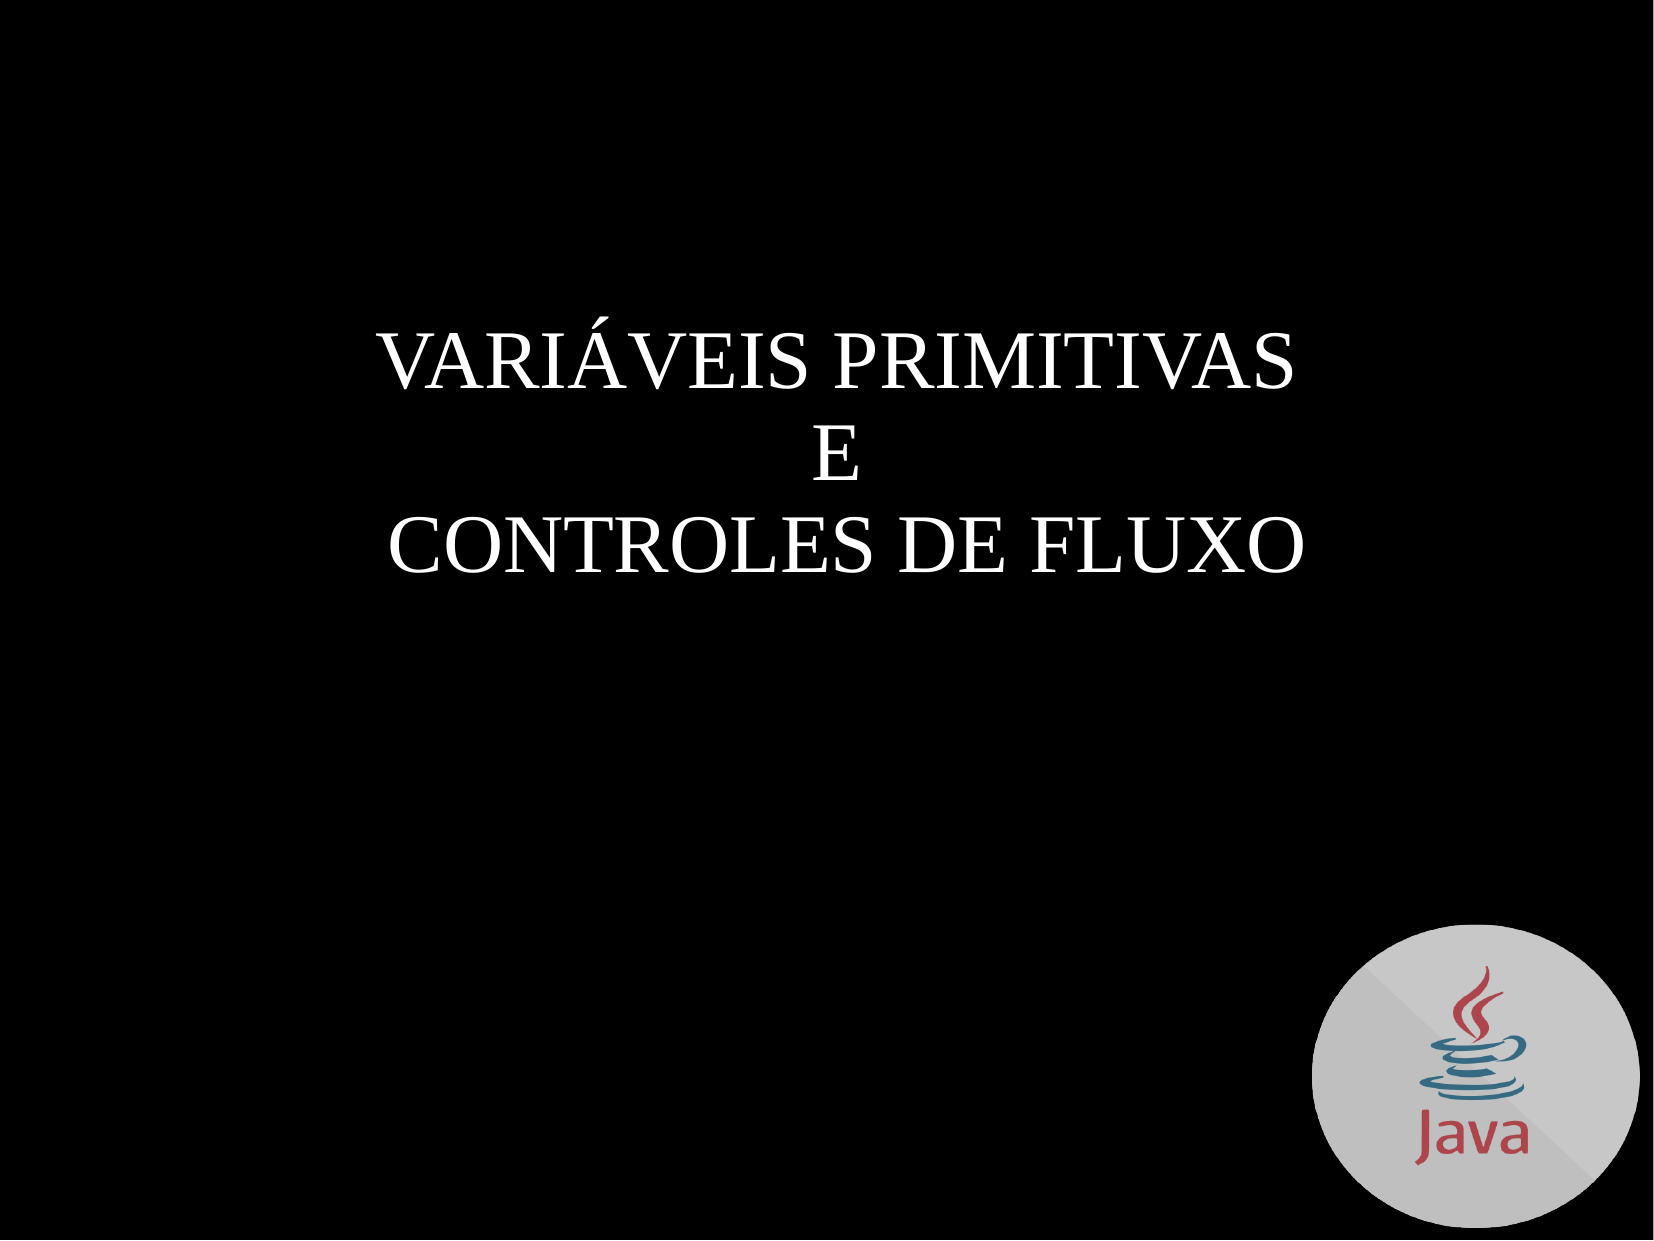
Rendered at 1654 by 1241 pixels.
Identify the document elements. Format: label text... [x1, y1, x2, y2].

text_box VARIÁVEIS PRIMITIVAS E CONTROLES DE FLUXO [360, 306, 1335, 598]
picture [1061, 882, 1654, 1241]
